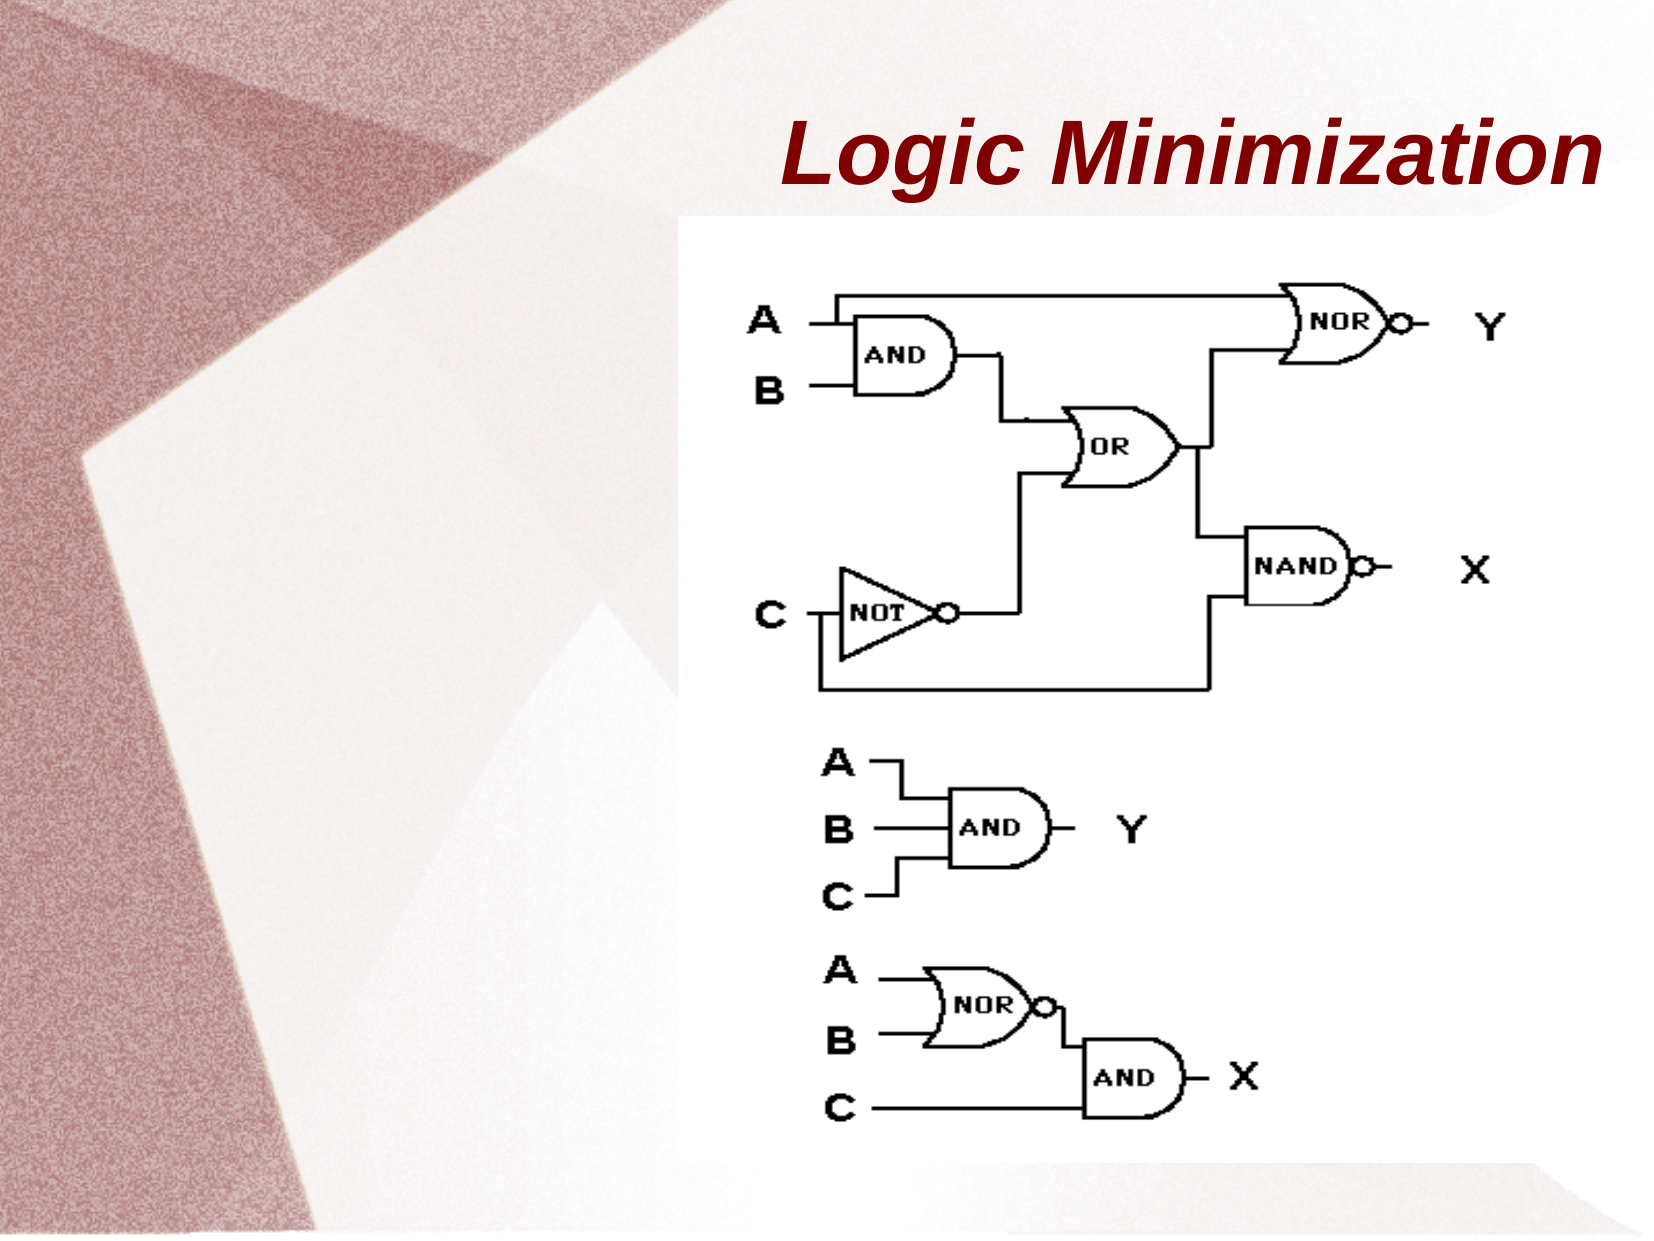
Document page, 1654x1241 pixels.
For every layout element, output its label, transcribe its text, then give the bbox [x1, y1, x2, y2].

title Logic Minimization [596, 49, 1607, 257]
picture [0, 0, 1654, 1241]
